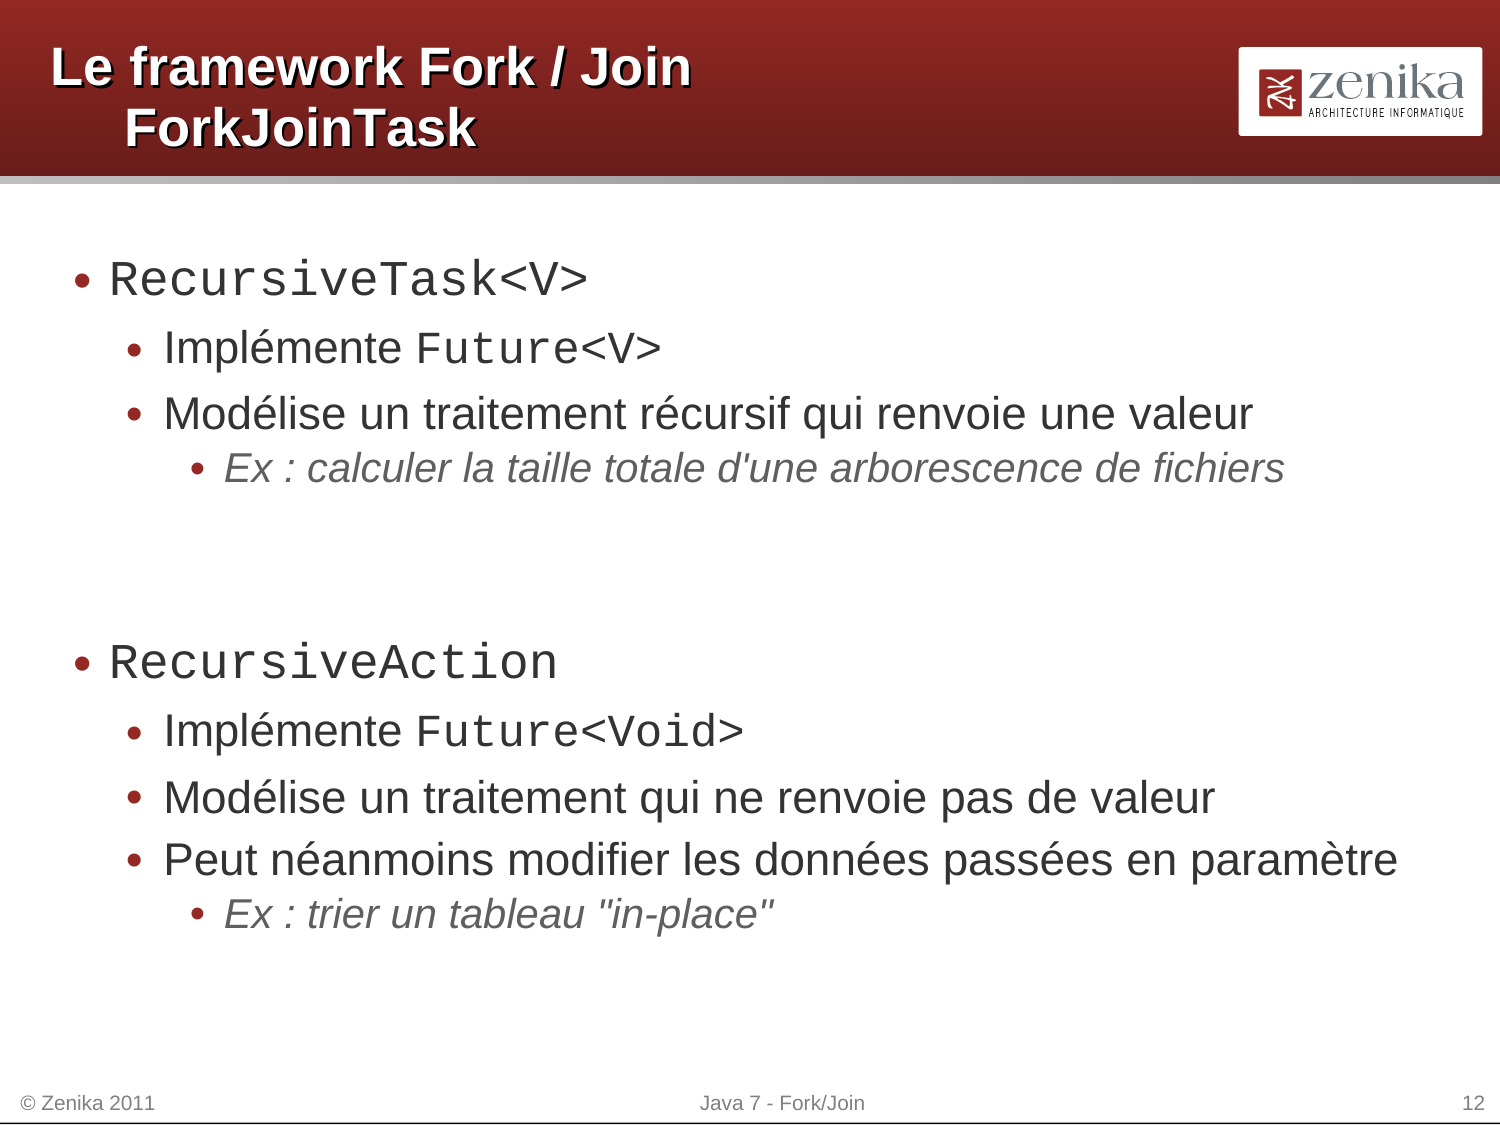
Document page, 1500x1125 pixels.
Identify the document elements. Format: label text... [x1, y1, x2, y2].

picture [1257, 58, 1464, 125]
title Le framework Fork / Join ForkJoinTask [50, 15, 1206, 180]
list RecursiveTask<V> Implémente Future<V> Modélise un traitement récursif qui renvoie une valeur Ex : calculer la taille totale d'une arborescence de fichiers RecursiveAction Implémente Future<Void> Modélise un traitement qui ne renvoie pas de valeur Peut néanmoins modifier les données passées en paramètre Ex : trier un tableau "in-place" [50, 249, 1435, 1079]
